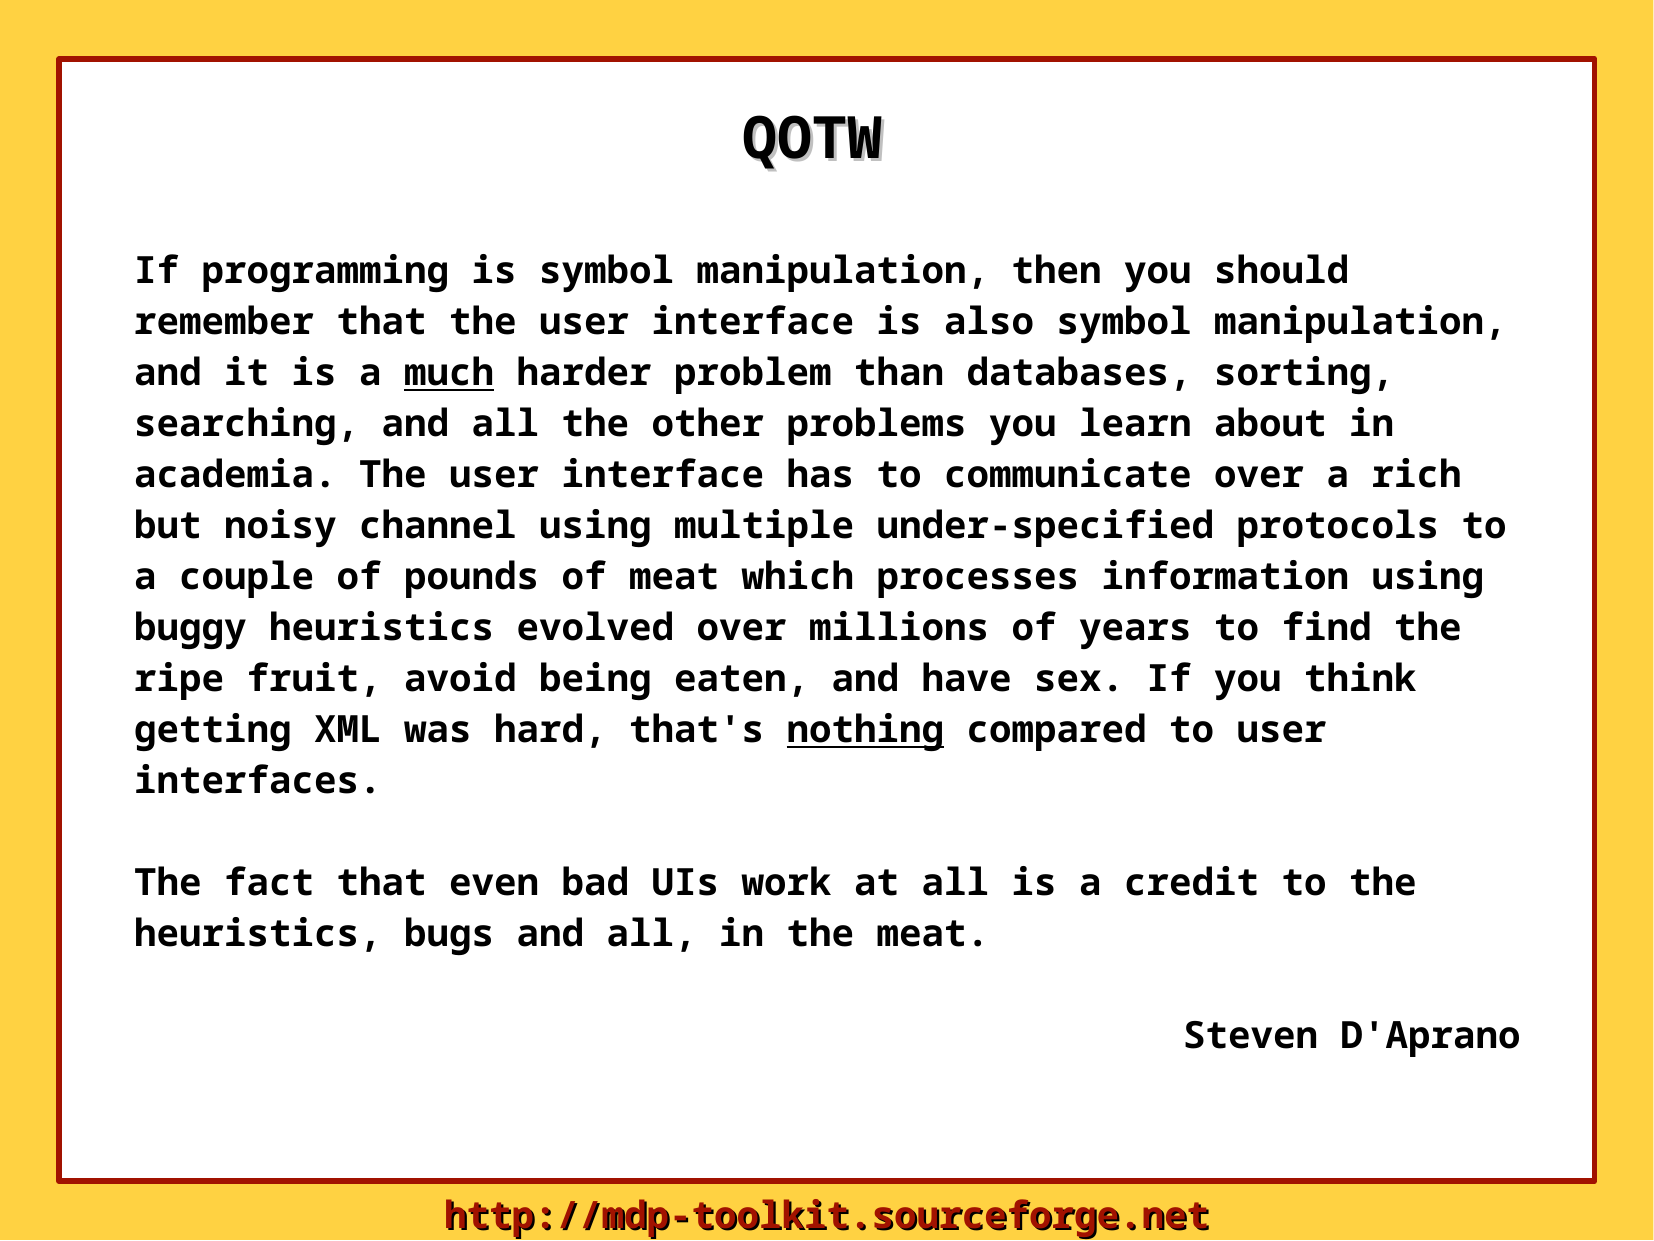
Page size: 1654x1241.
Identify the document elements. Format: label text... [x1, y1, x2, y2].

text_box QOTW [88, 88, 1536, 173]
text_box If programming is symbol manipulation, then you should remember that the user interface is also symbol manipulation, and it is a much harder problem than databases, sorting, searching, and all the other problems you learn about in academia. The user interface has to communicate over a rich but noisy channel using multiple under-specified protocols to a couple of pounds of meat which processes information using buggy heuristics evolved over millions of years to find the ripe fruit, avoid being eaten, and have sex. If you think getting XML was hard, that's nothing compared to user interfaces. The fact that even bad UIs work at all is a credit to the heuristics, bugs and all, in the meat. Steven D'Aprano [119, 236, 1536, 1034]
